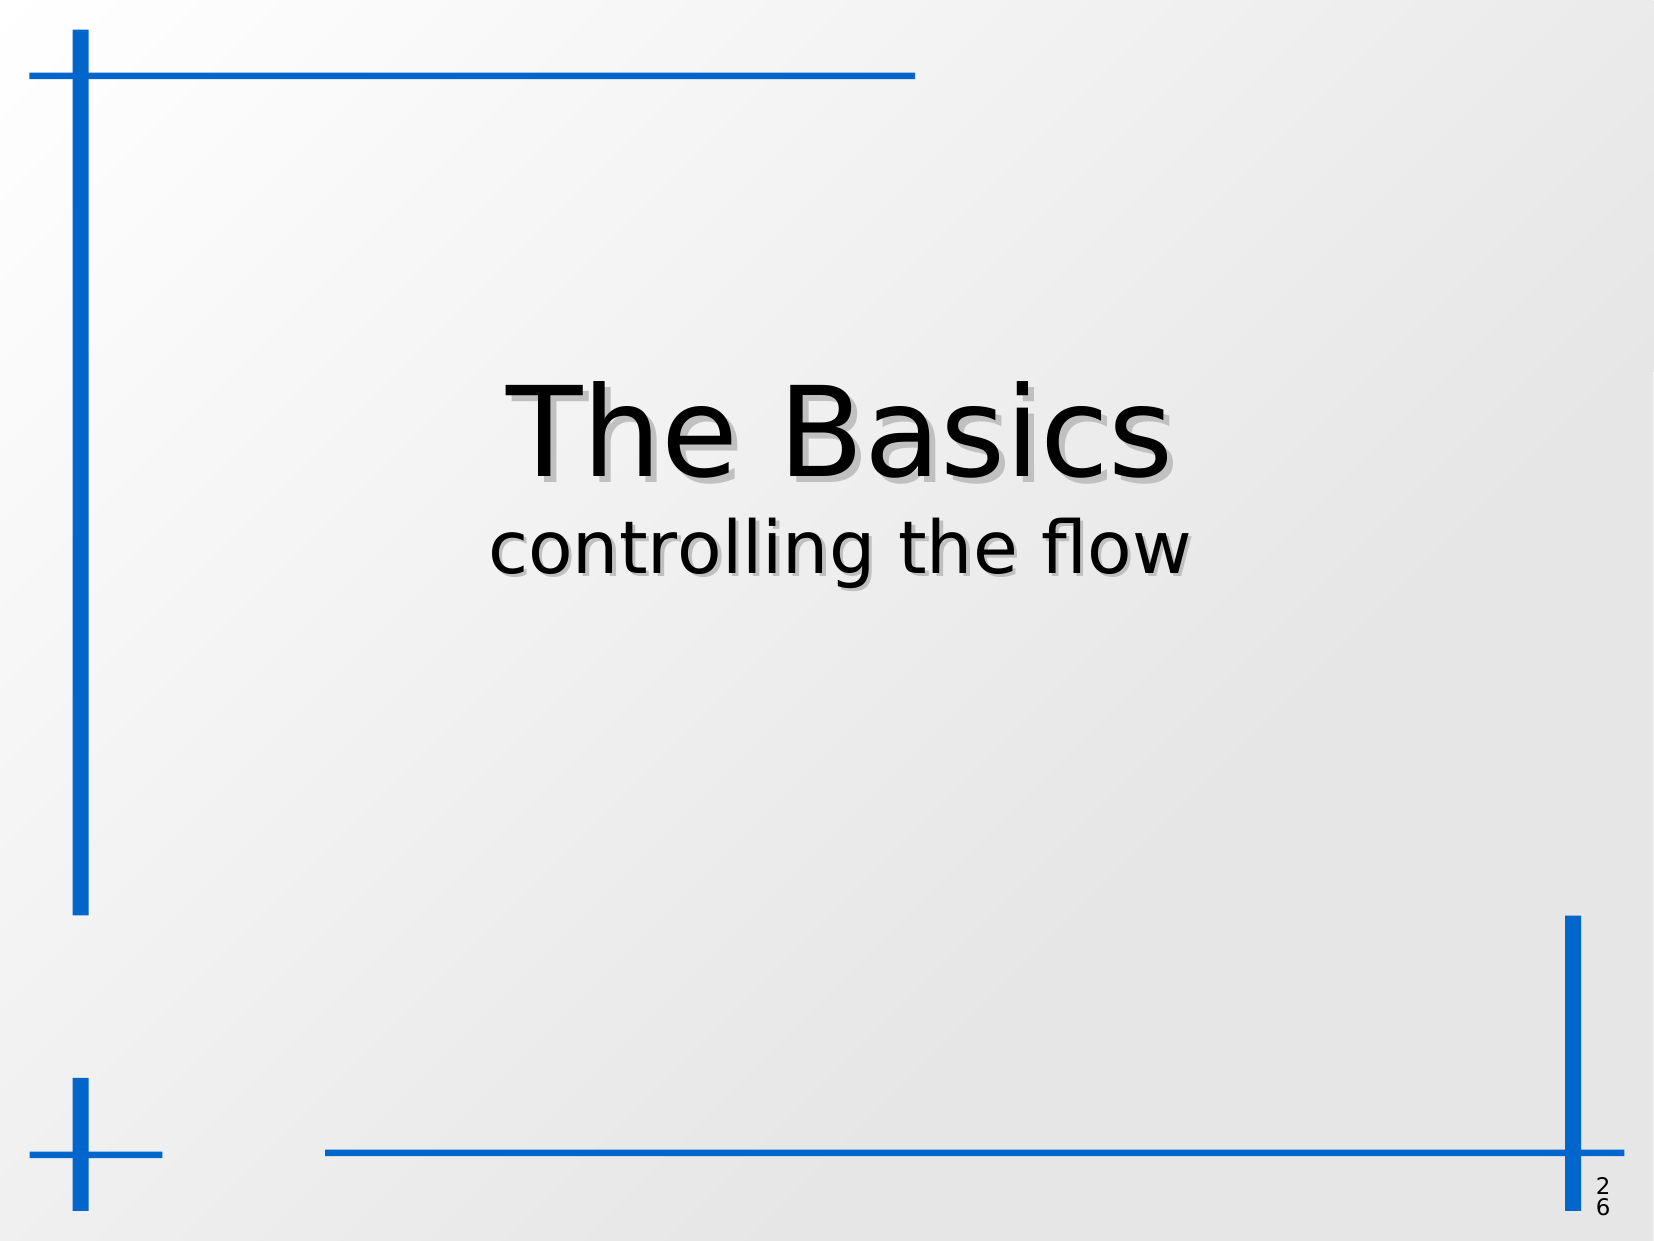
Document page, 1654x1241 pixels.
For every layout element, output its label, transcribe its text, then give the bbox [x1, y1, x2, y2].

list The Basics controlling the flow [304, 360, 1306, 1178]
